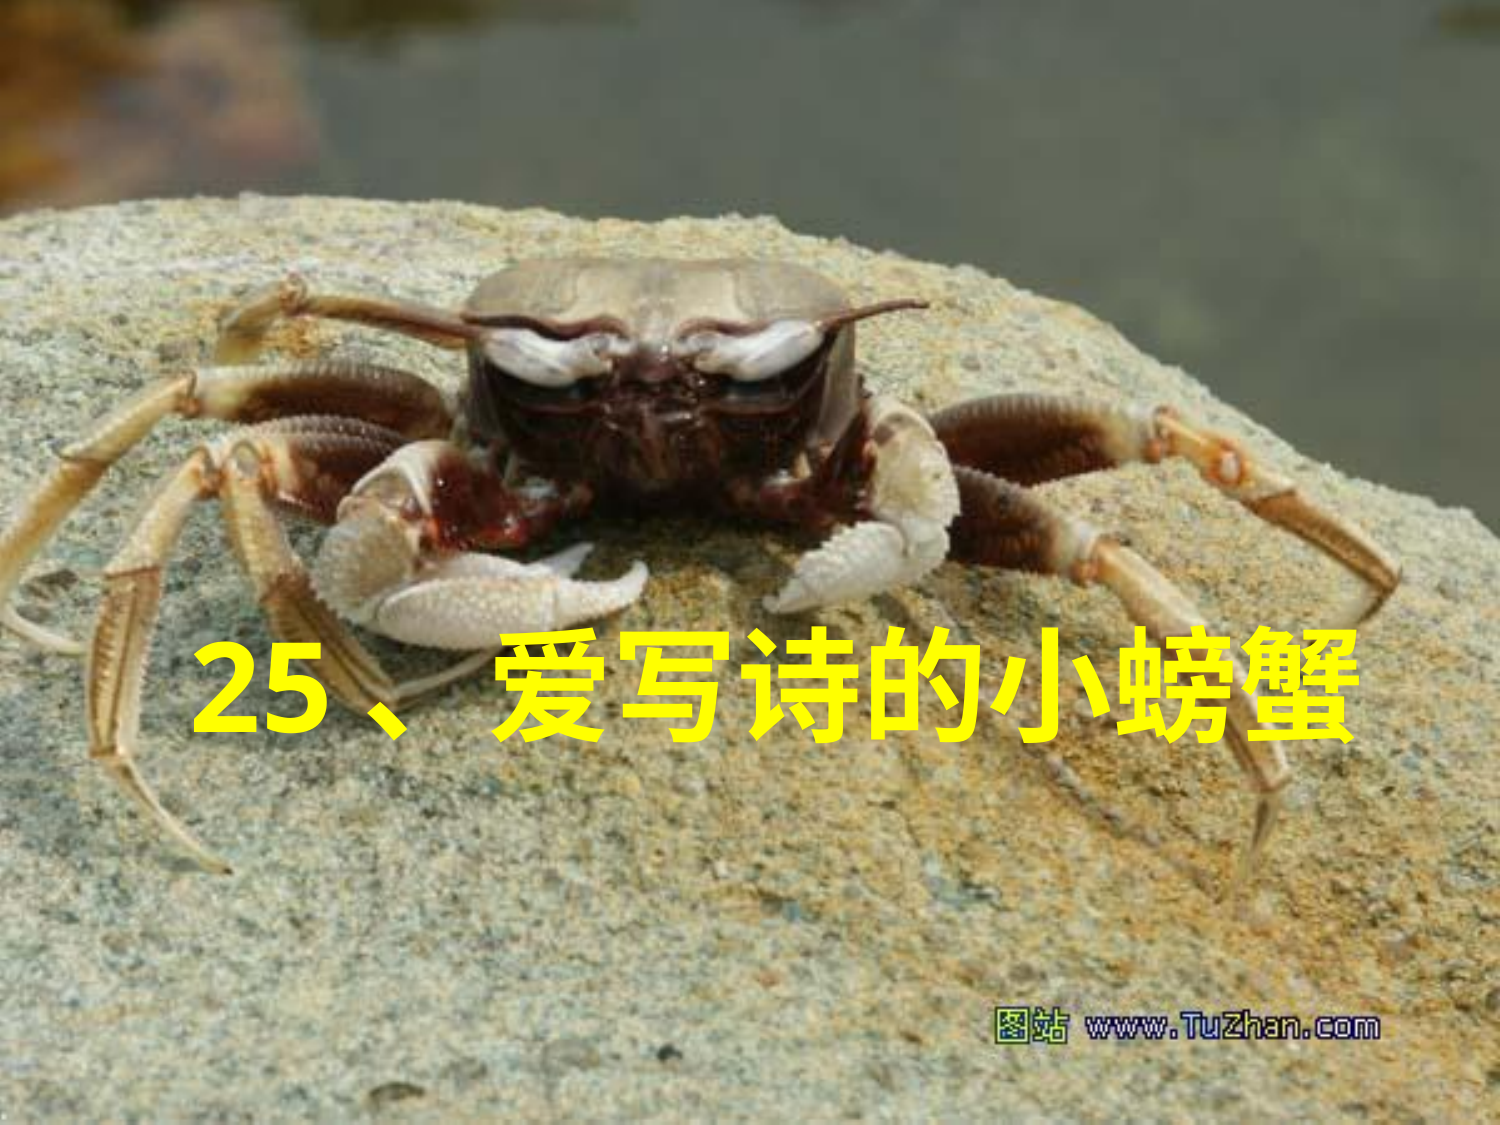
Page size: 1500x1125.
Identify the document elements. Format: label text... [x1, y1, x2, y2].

text_box 25、爱写诗的小螃蟹 [175, 600, 1378, 765]
picture [0, 0, 1500, 1125]
